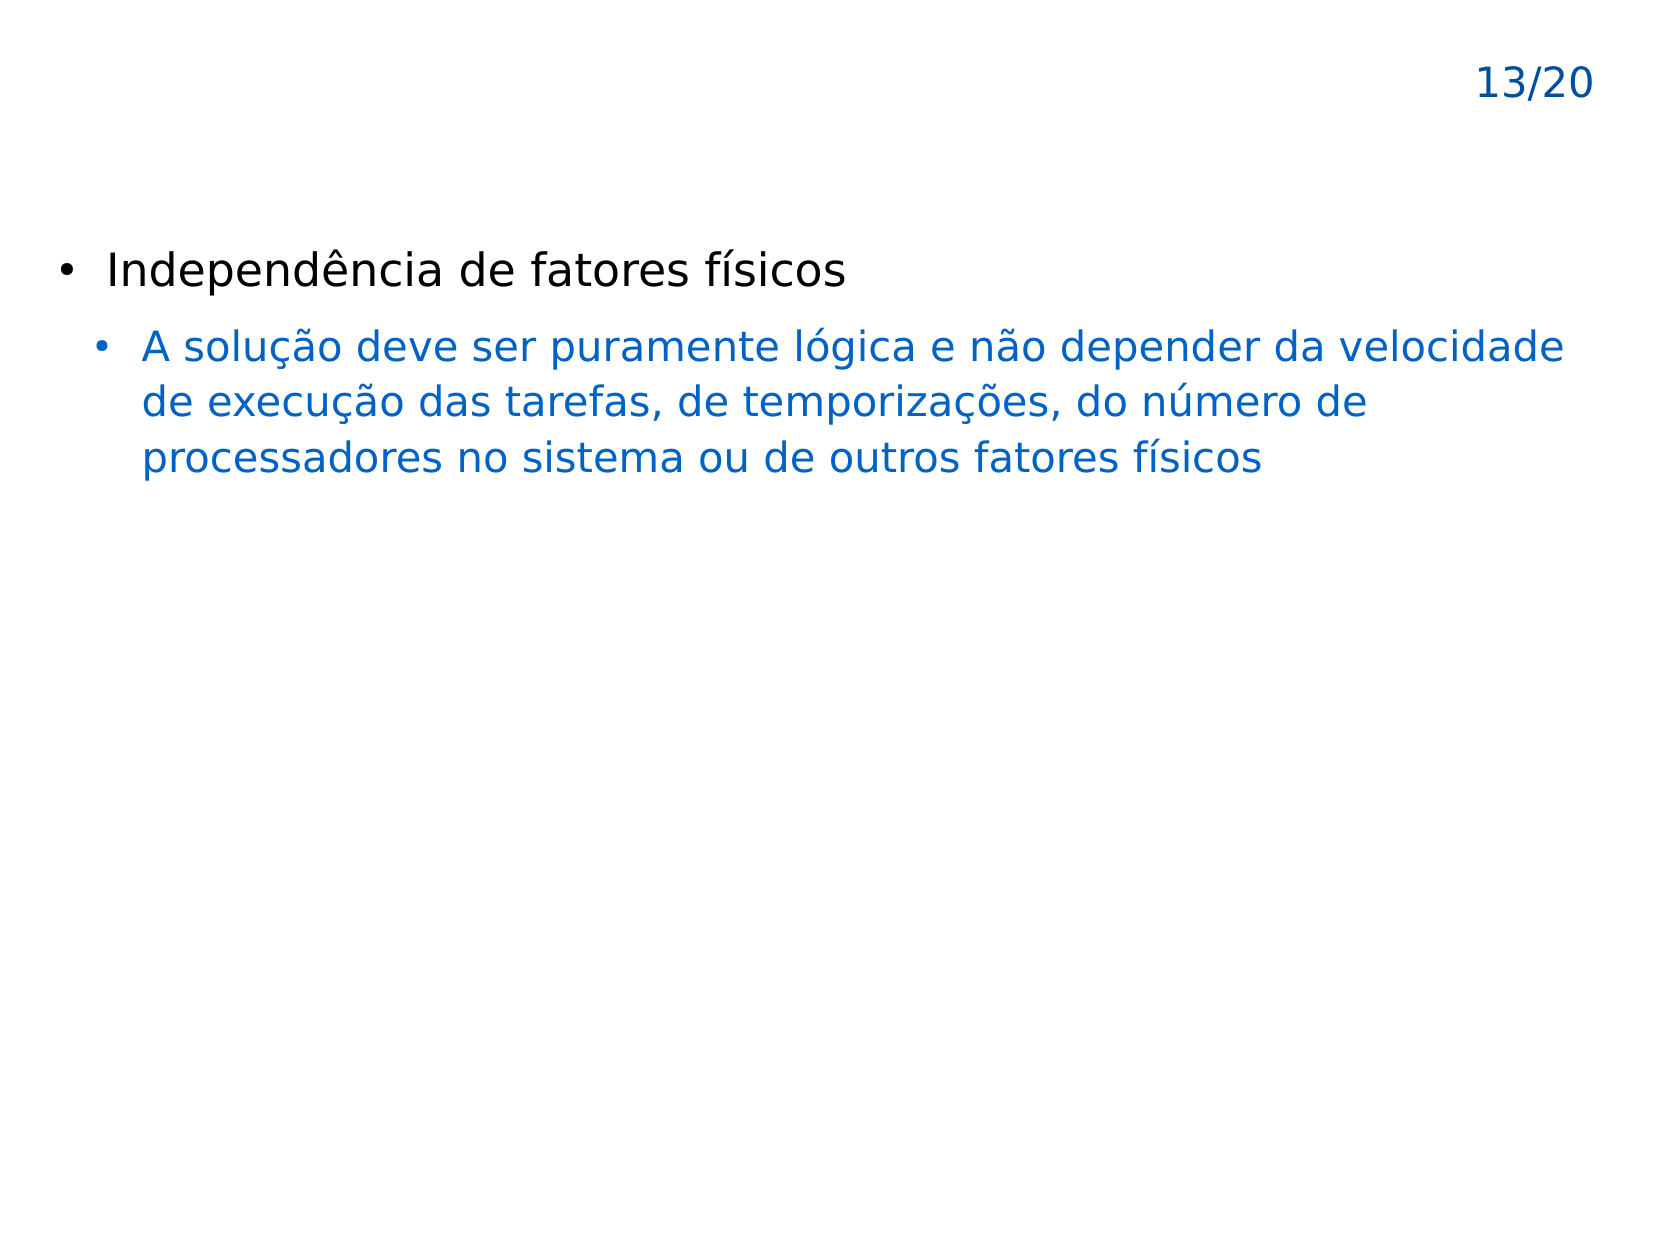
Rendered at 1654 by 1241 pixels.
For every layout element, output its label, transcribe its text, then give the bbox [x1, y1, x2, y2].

list Independência de fatores físicos A solução deve ser puramente lógica e não depender da velocidade de execução das tarefas, de temporizações, do número de processadores no sistema ou de outros fatores físicos [59, 236, 1595, 1211]
